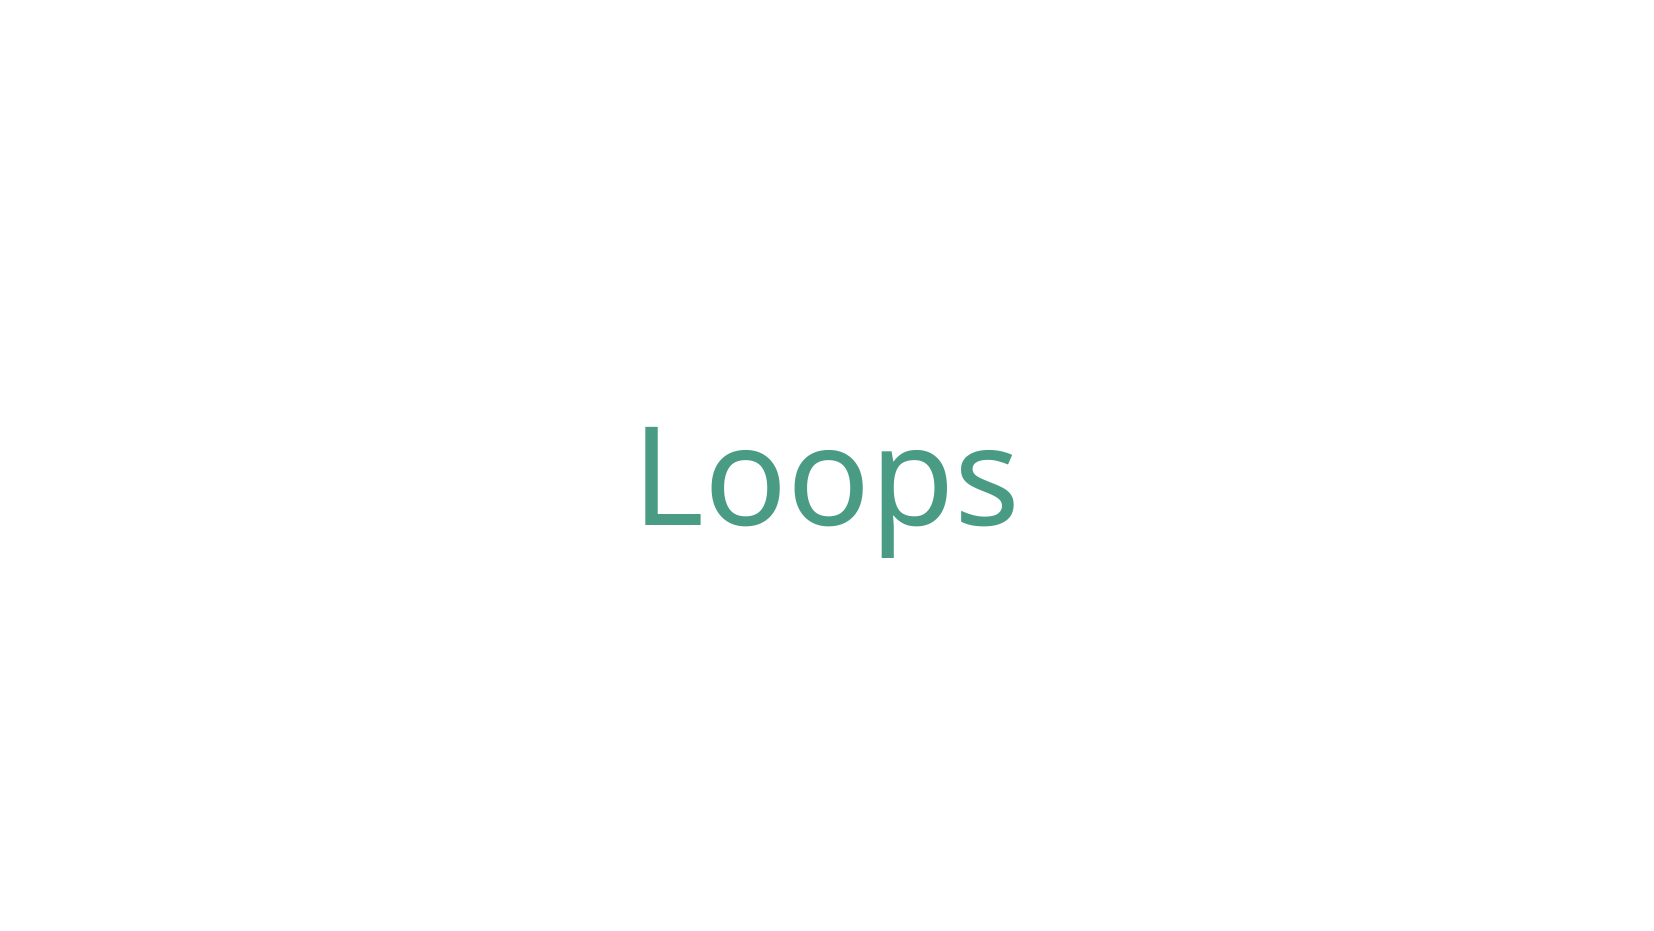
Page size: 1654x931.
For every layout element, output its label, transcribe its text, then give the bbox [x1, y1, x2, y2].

subtitle Loops [82, 112, 1571, 833]
